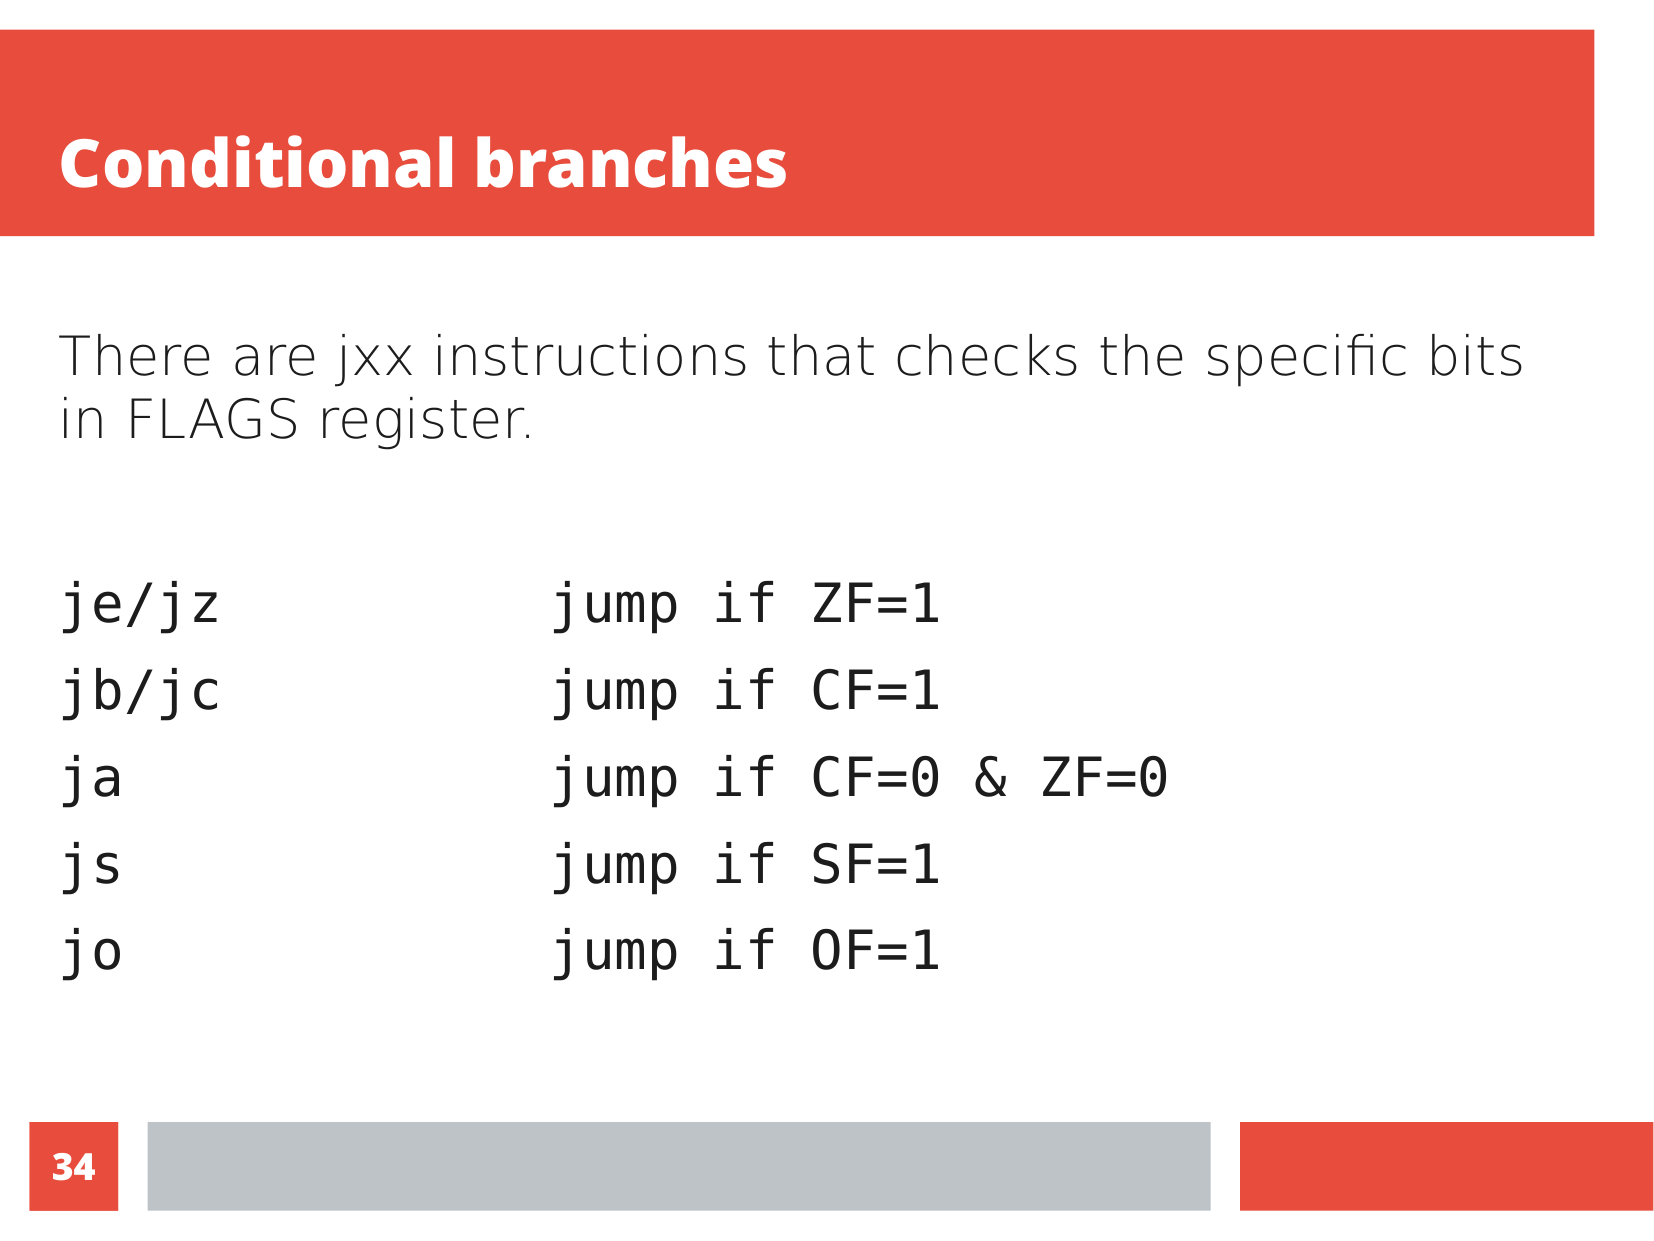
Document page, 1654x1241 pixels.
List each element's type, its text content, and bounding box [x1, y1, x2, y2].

title Conditional branches [59, 59, 1595, 207]
list There are jxx instructions that checks the specific bits in FLAGS register. je/jz jump if ZF=1 jb/jc jump if CF=1 ja jump if CF=0 & ZF=0 js jump if SF=1 jo jump if OF=1 [59, 324, 1565, 1093]
